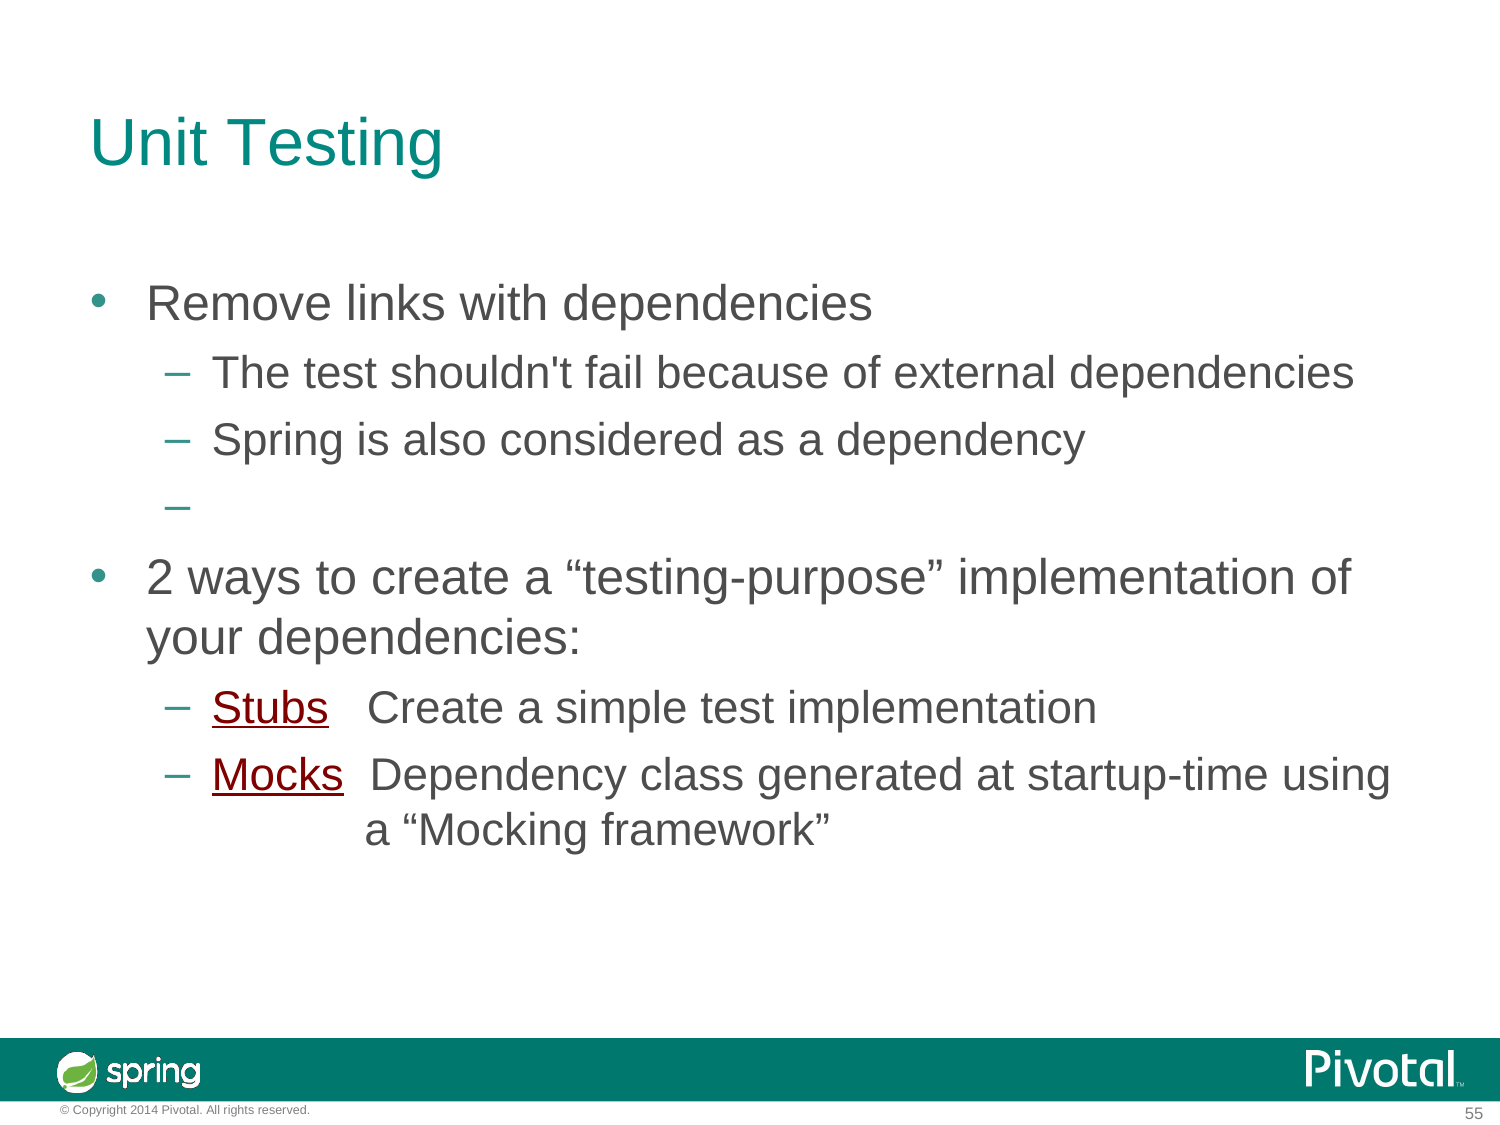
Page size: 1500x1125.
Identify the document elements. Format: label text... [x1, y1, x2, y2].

picture [1306, 1050, 1464, 1087]
list Remove links with dependencies The test shouldn't fail because of external dependencies Spring is also considered as a dependency 2 ways to create a “testing-purpose” implementation of your dependencies: Stubs Create a simple test implementation Mocks Dependency class generated at startup-time using a “Mocking framework” [75, 262, 1426, 1005]
title Unit Testing [75, 91, 1426, 187]
picture [32, 1041, 210, 1103]
